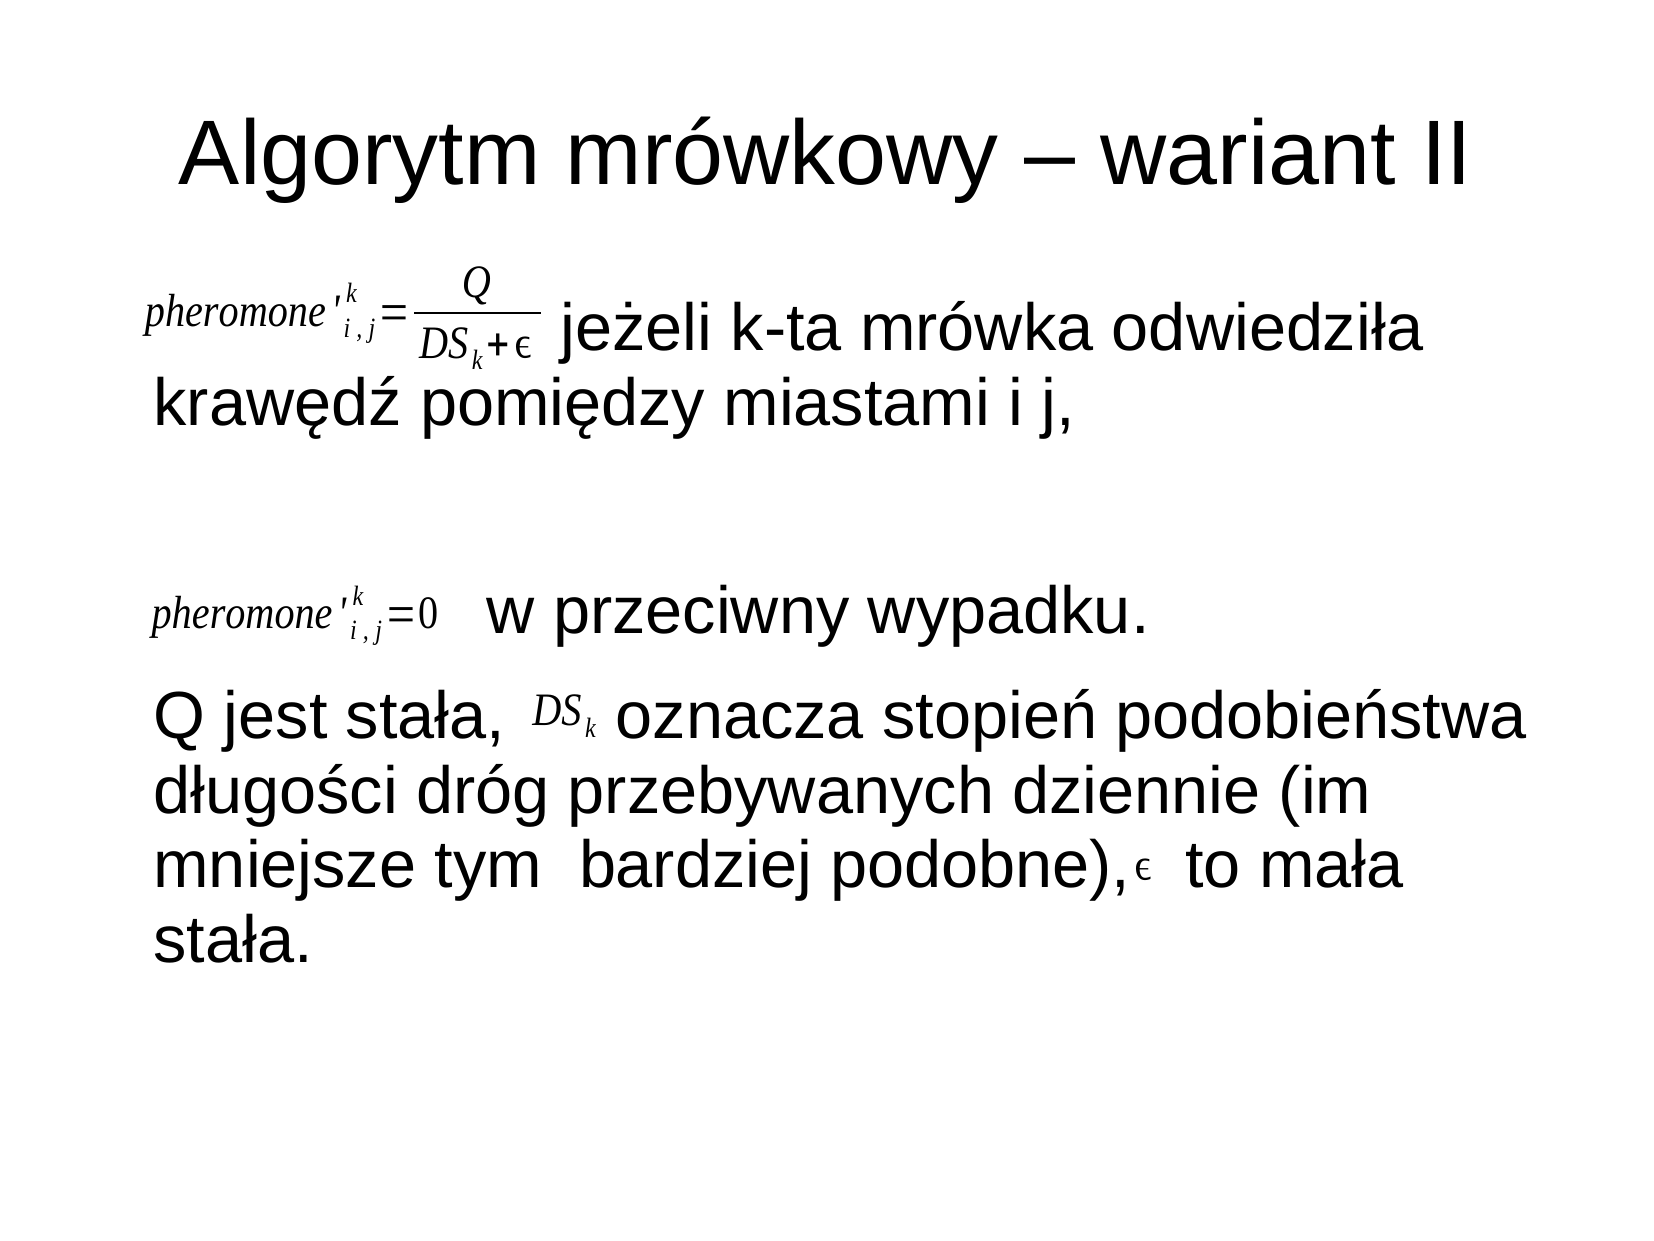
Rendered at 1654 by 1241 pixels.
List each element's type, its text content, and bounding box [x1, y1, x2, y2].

list jeżeli k-ta mrówka odwiedziła krawędź pomiędzy miastami i j, w przeciwny wypadku. Q jest stała, oznacza stopień podobieństwa długości dróg przebywanych dziennie (im mniejsze tym bardziej podobne), to mała stała. [82, 290, 1571, 1010]
title Algorytm mrówkowy – wariant II [82, 49, 1571, 257]
chart [136, 578, 449, 646]
chart [519, 685, 609, 745]
chart [129, 256, 552, 377]
chart [1125, 857, 1170, 883]
